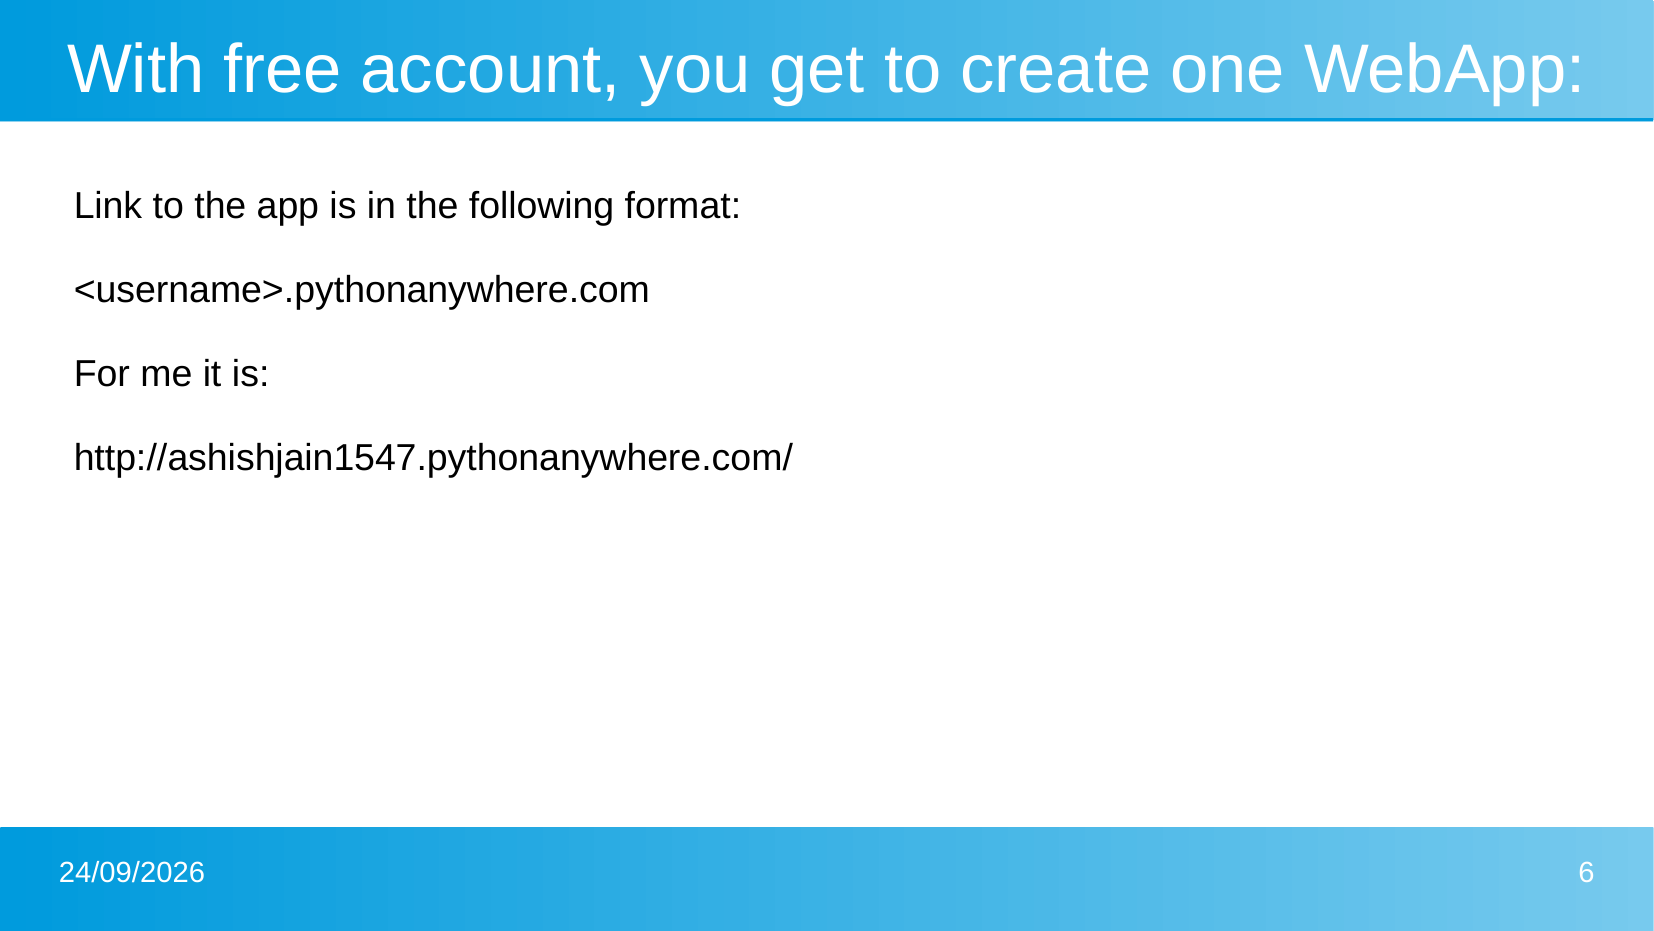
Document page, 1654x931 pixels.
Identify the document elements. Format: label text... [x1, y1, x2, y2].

title With free account, you get to create one WebApp: [59, 29, 1595, 108]
text_box Link to the app is in the following format: <username>.pythonanywhere.com For me it is: http://ashishjain1547.pythonanywhere.com/ [59, 177, 1595, 486]
